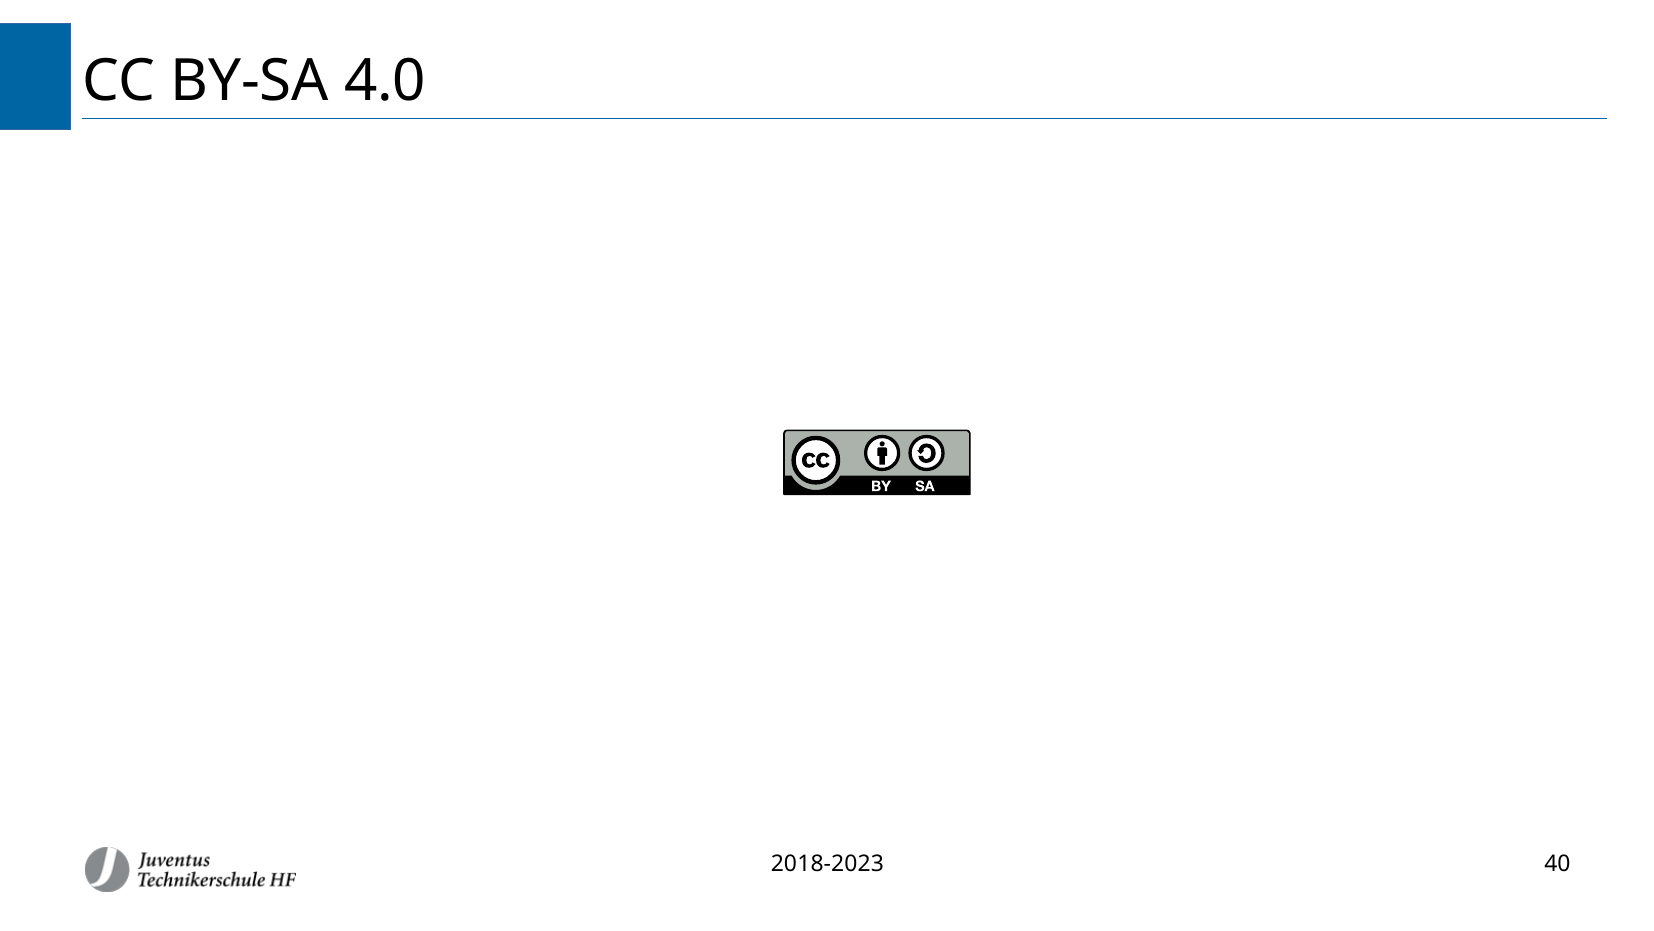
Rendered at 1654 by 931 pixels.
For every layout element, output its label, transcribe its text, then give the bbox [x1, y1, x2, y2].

title CC BY-SA 4.0 [82, 37, 1571, 119]
picture [85, 847, 296, 892]
picture [783, 429, 971, 496]
